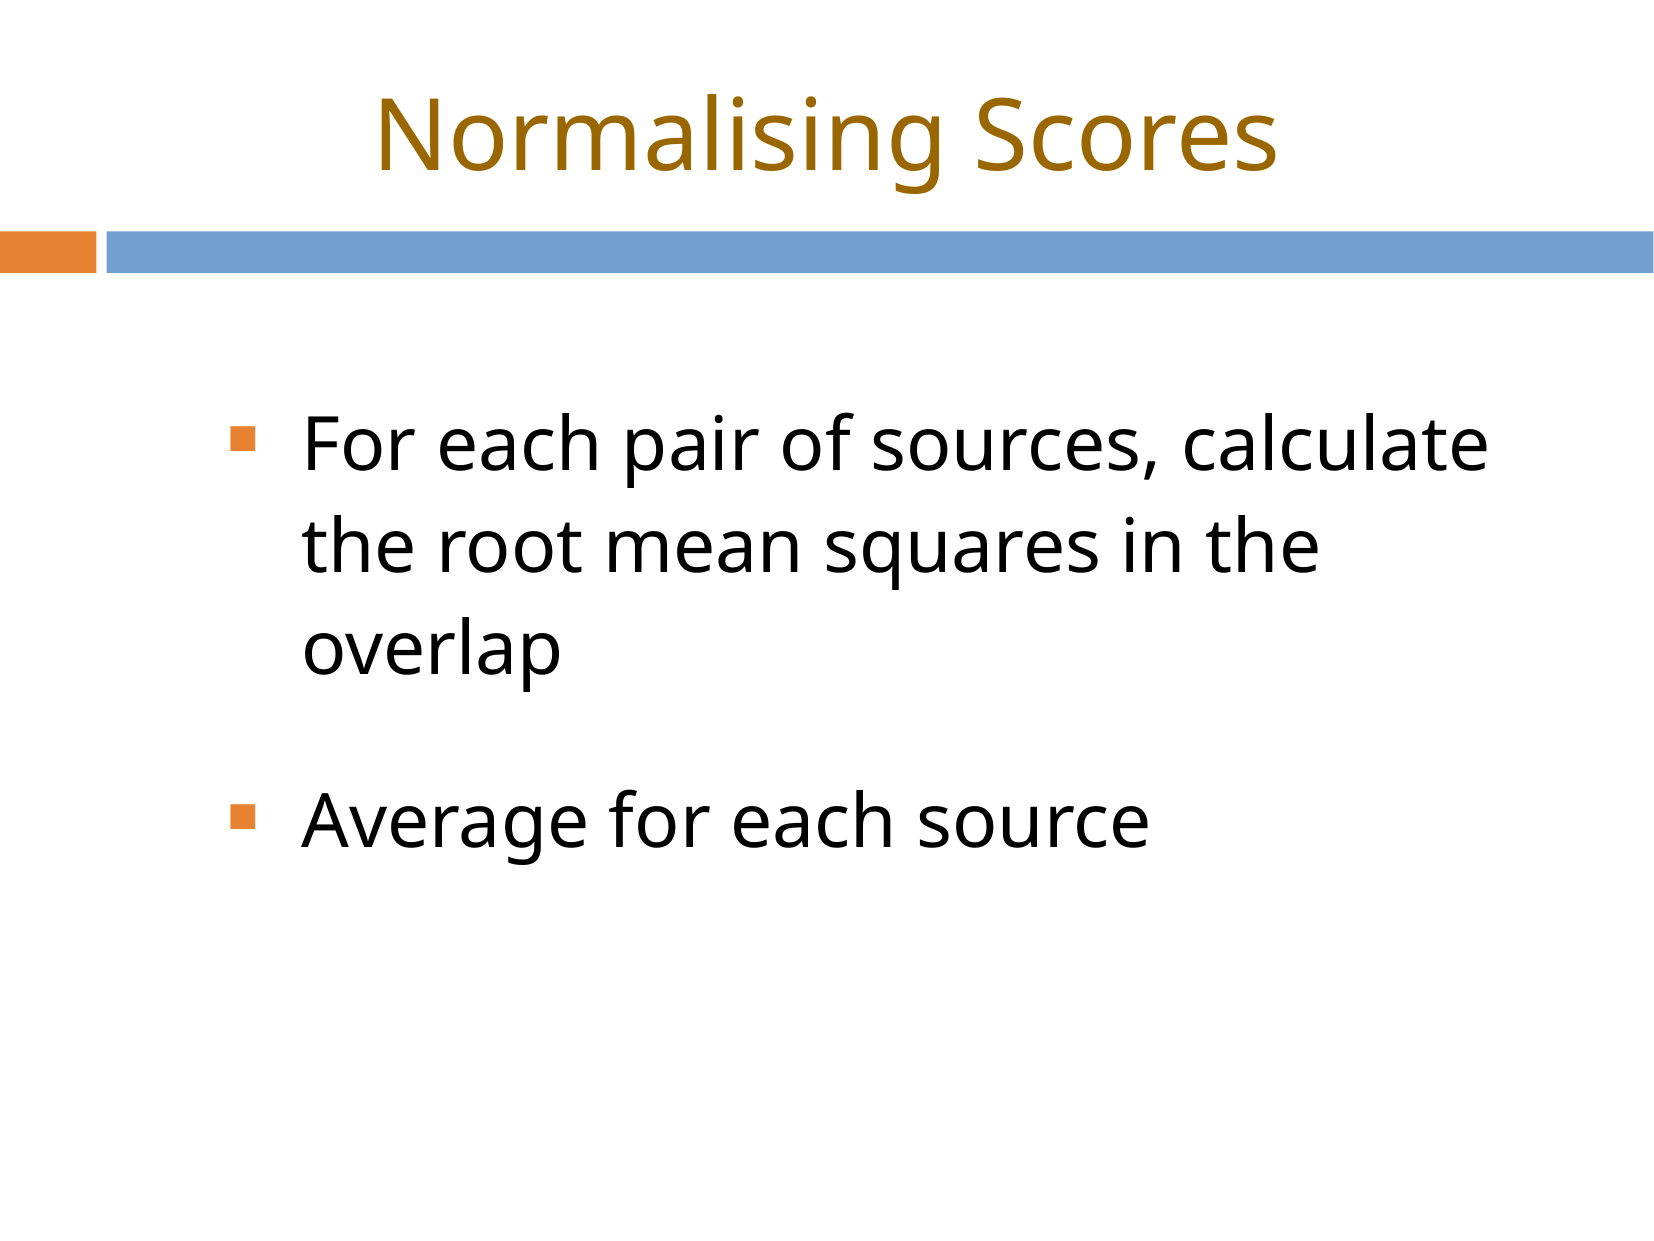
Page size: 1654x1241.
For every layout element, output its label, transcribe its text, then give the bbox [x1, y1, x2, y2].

title Normalising Scores [0, 49, 1654, 213]
list For each pair of sources, calculate the root mean squares in the overlap Average for each source [212, 389, 1536, 1111]
